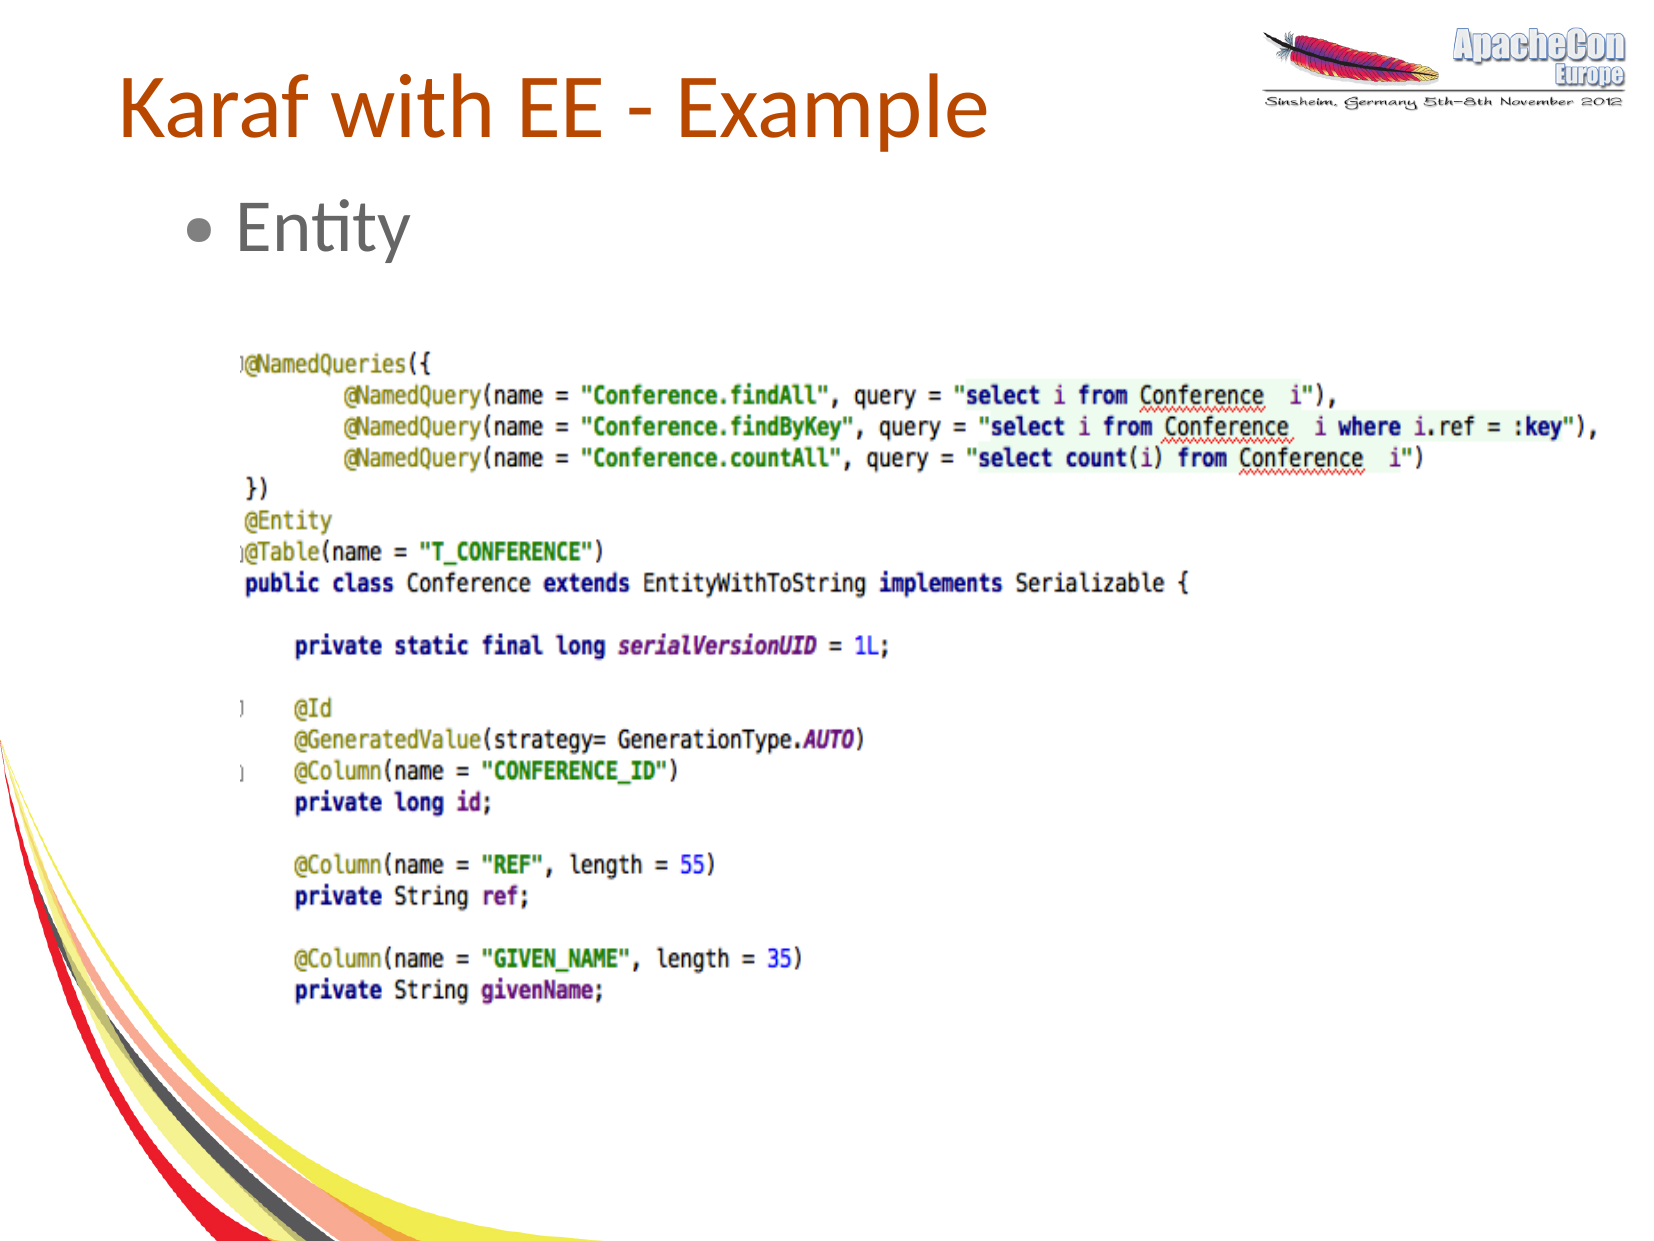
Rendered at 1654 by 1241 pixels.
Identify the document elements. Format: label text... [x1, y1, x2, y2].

title Karaf with EE - Example [59, 59, 1418, 171]
list Entity [165, 195, 1524, 901]
picture [0, 0, 1654, 1241]
